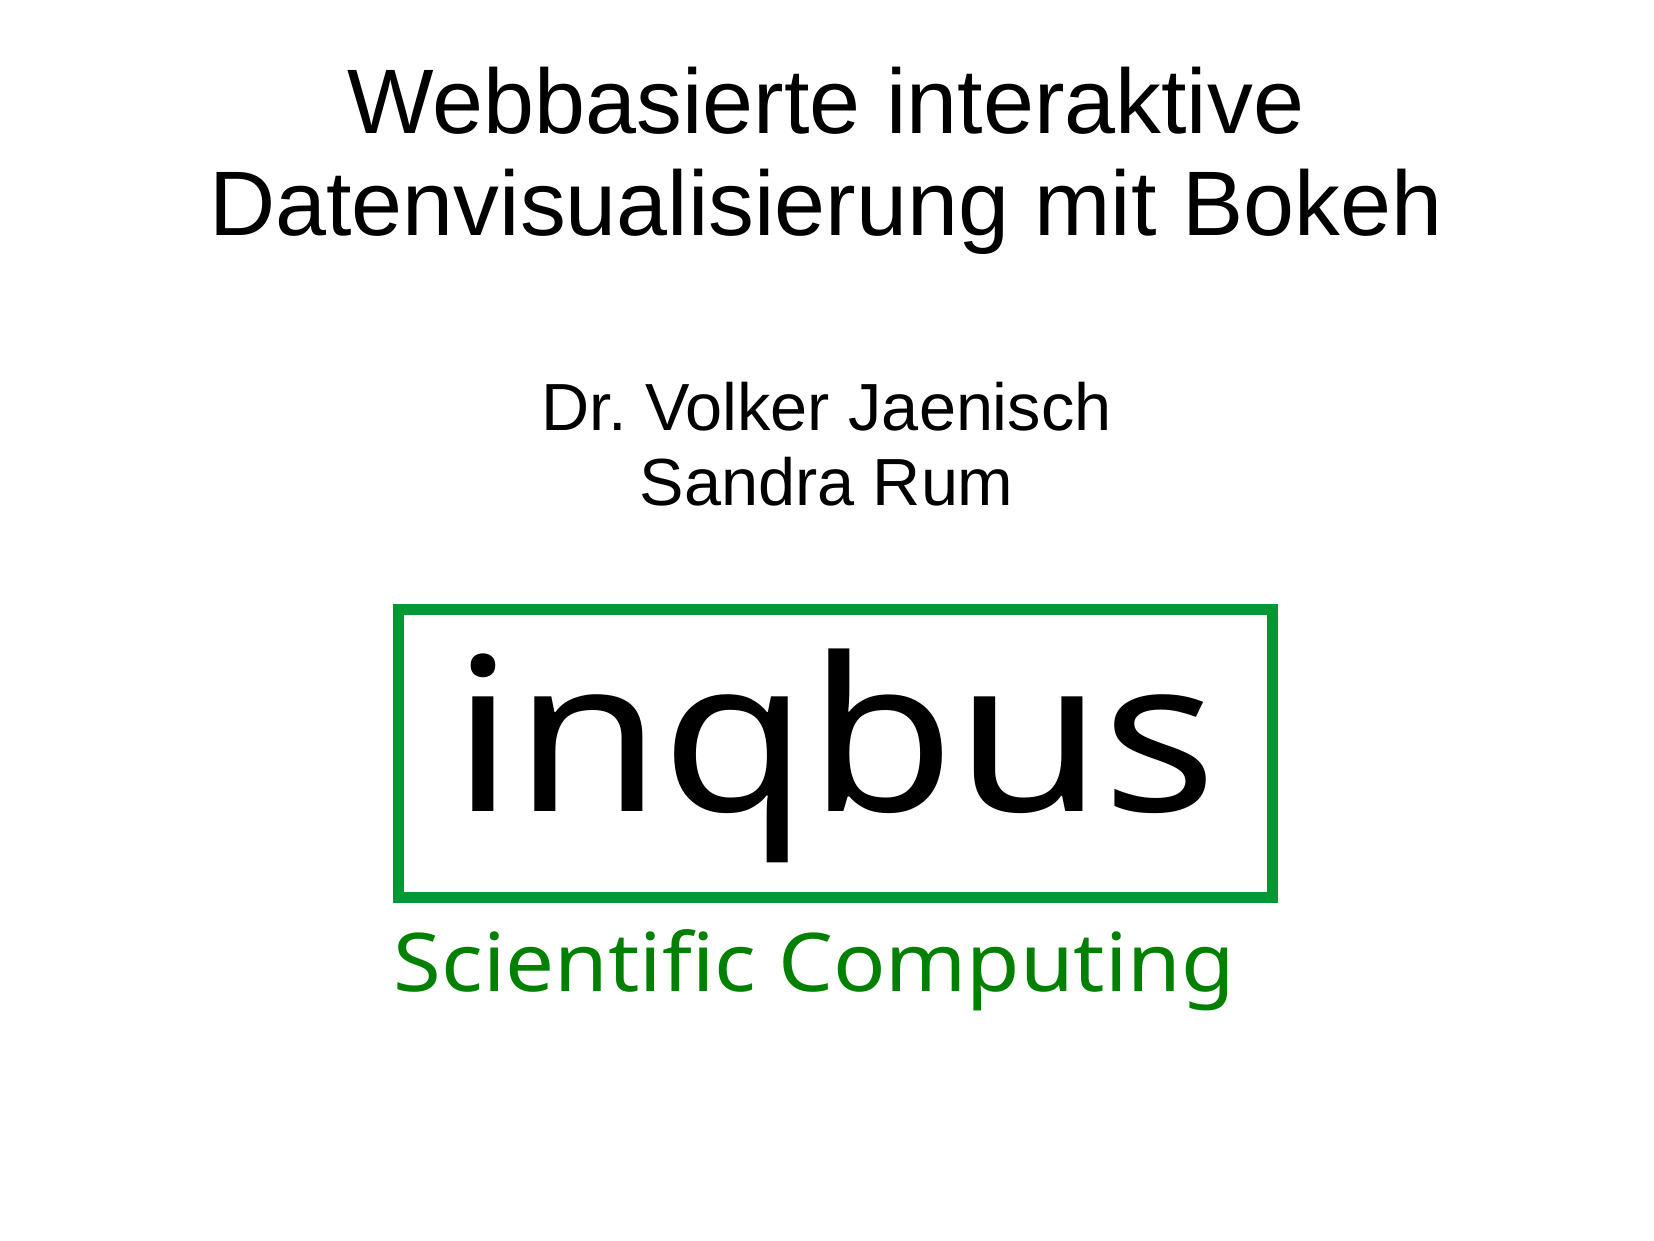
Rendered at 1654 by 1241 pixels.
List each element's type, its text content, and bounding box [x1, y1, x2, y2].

title Webbasierte interaktive Datenvisualisierung mit Bokeh [82, 49, 1571, 160]
subtitle Dr. Volker Jaenisch Sandra Rum [82, 160, 1571, 880]
picture [353, 567, 1317, 1051]
